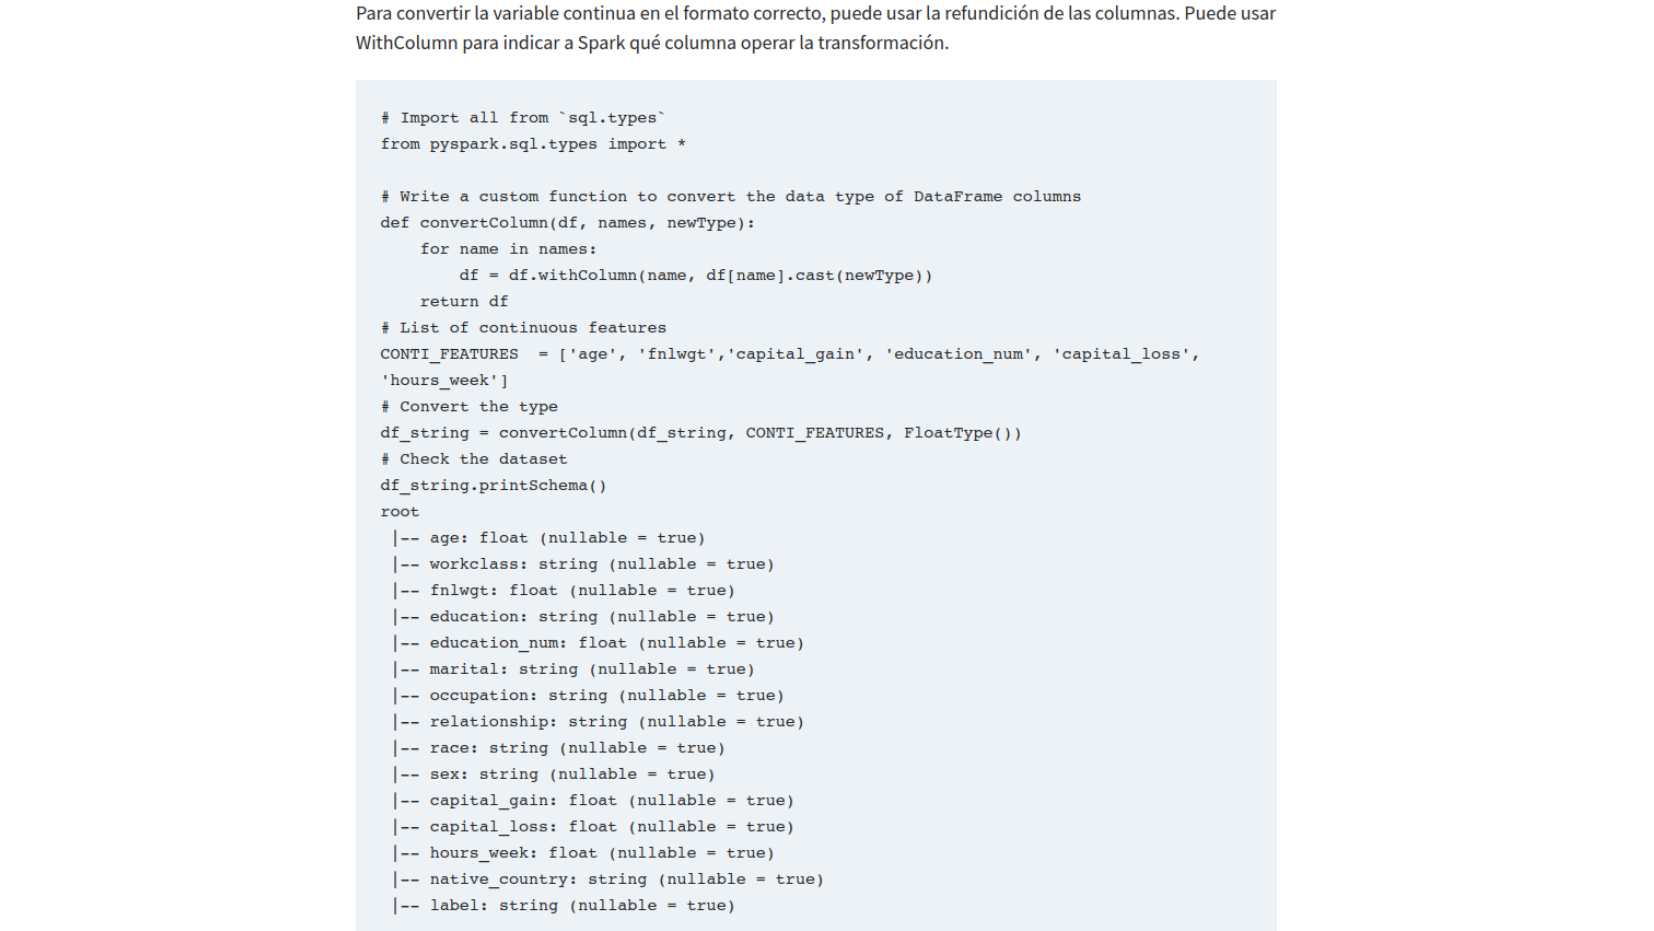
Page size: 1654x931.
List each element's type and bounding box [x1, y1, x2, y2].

picture [346, 0, 1313, 931]
